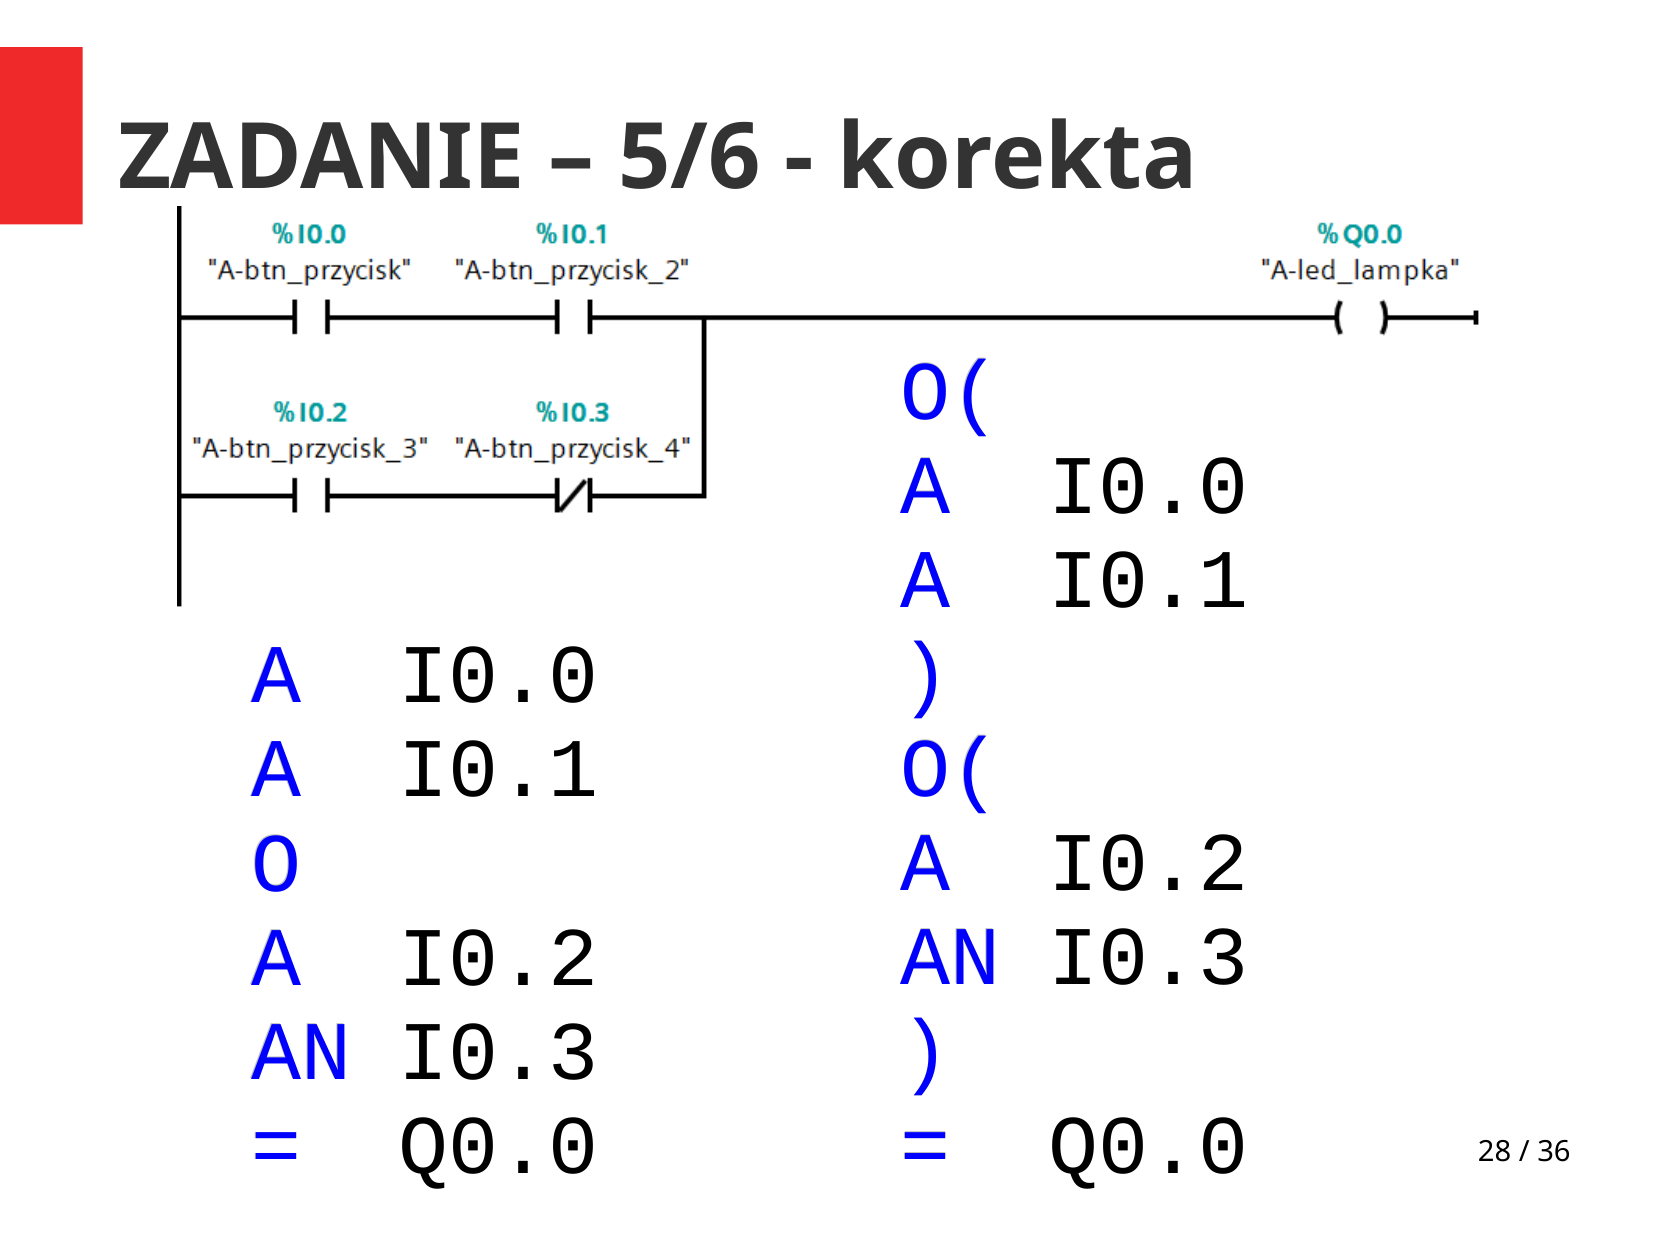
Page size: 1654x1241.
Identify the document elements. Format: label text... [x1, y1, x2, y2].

text_box A I0.0 A I0.1 O A I0.2 AN I0.3 = Q0.0 [236, 625, 614, 1207]
text_box O( A I0.0 A I0.1 ) O( A I0.2 AN I0.3 ) = Q0.0 [885, 342, 1264, 1206]
title ZADANIE – 5/6 - korekta [118, 49, 1571, 257]
picture [177, 257, 1488, 616]
